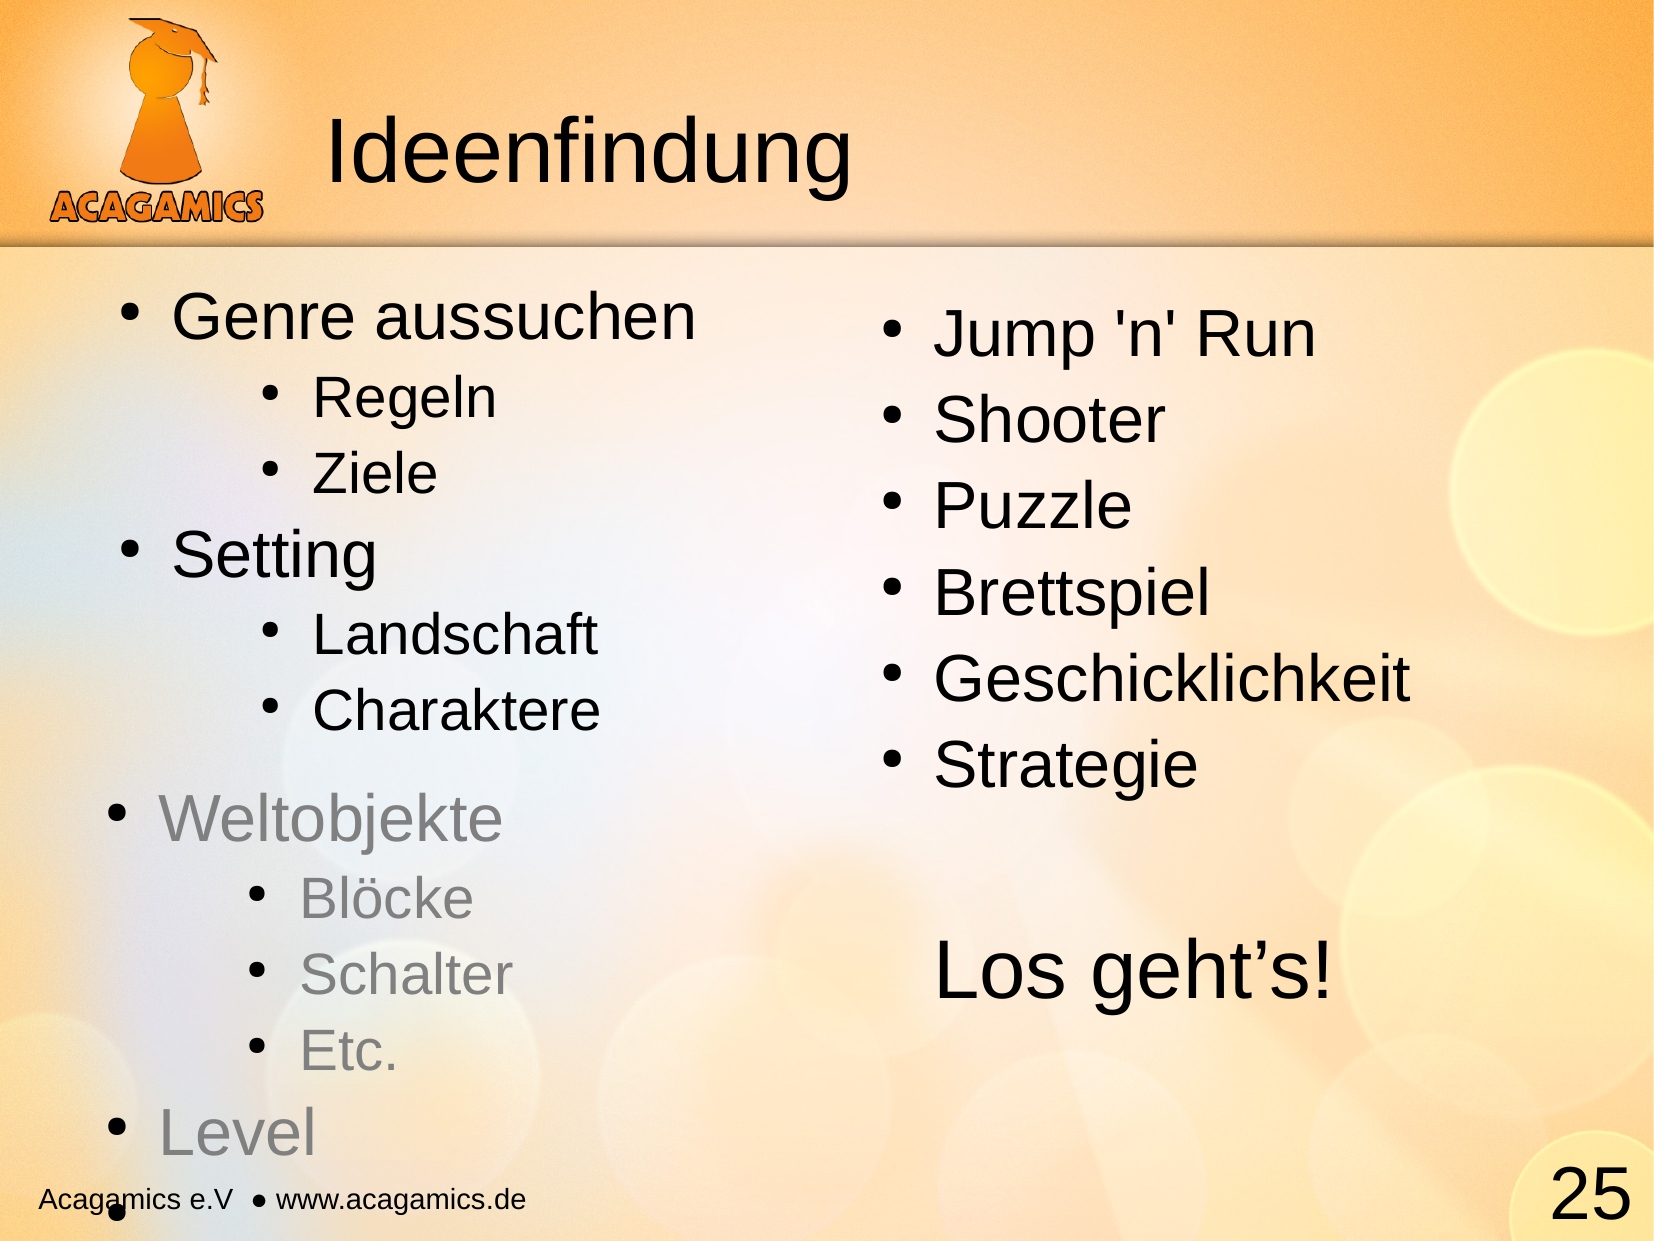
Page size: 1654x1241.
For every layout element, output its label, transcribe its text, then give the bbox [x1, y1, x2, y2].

list Los geht’s! [845, 915, 1572, 1109]
list Jump 'n' Run Shooter Puzzle Brettspiel Geschicklichkeit Strategie [845, 290, 1572, 886]
text_box [1517, 1151, 1654, 1241]
title Ideenfindung [324, 76, 1571, 216]
list Weltobjekte Blöcke Schalter Etc. Level [69, 774, 796, 1241]
list Genre aussuchen Regeln Ziele Setting Landschaft Charaktere [82, 273, 809, 819]
